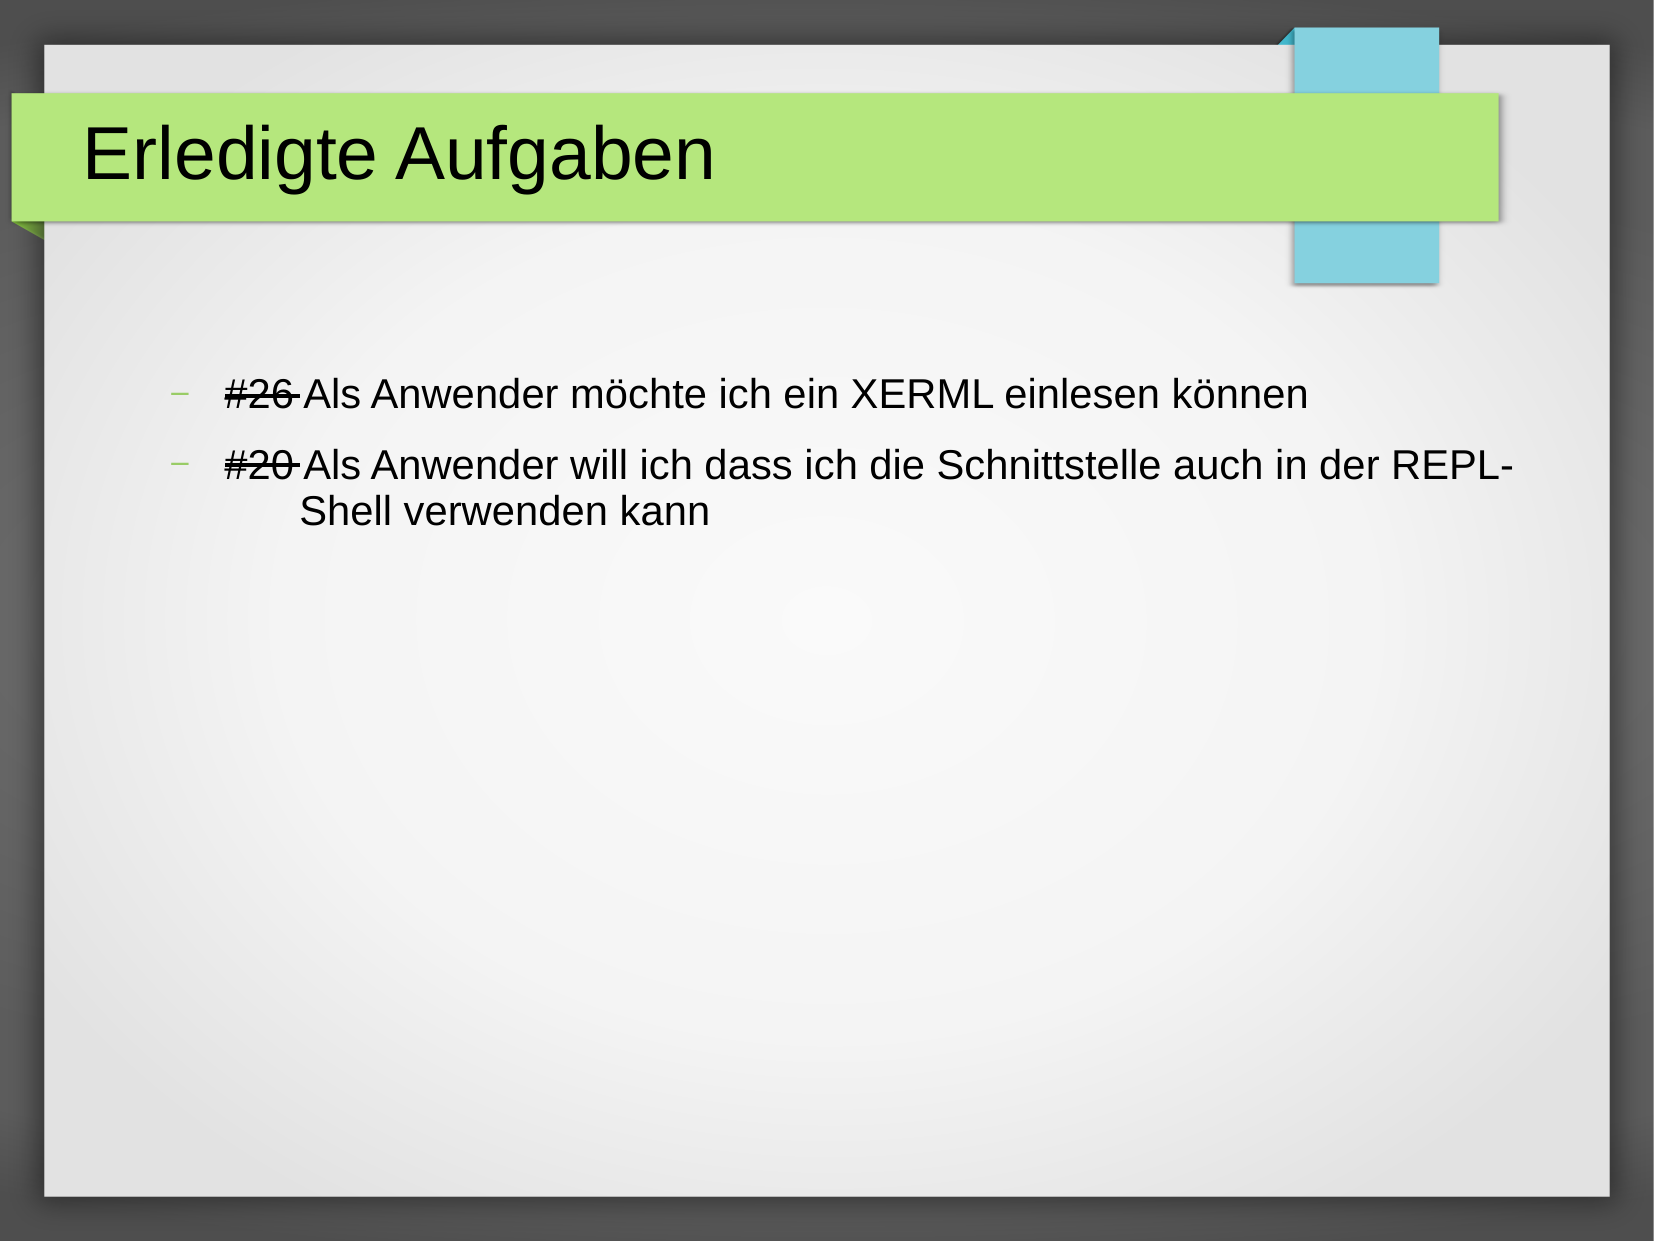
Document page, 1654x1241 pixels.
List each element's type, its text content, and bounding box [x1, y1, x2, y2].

list #26 Als Anwender möchte ich ein XERML einlesen können #20 Als Anwender will ich dass ich die Schnittstelle auch in der REPL- Shell verwenden kann [82, 295, 1571, 1015]
title Erledigte Aufgaben [82, 94, 1264, 213]
picture [0, 0, 1654, 1241]
